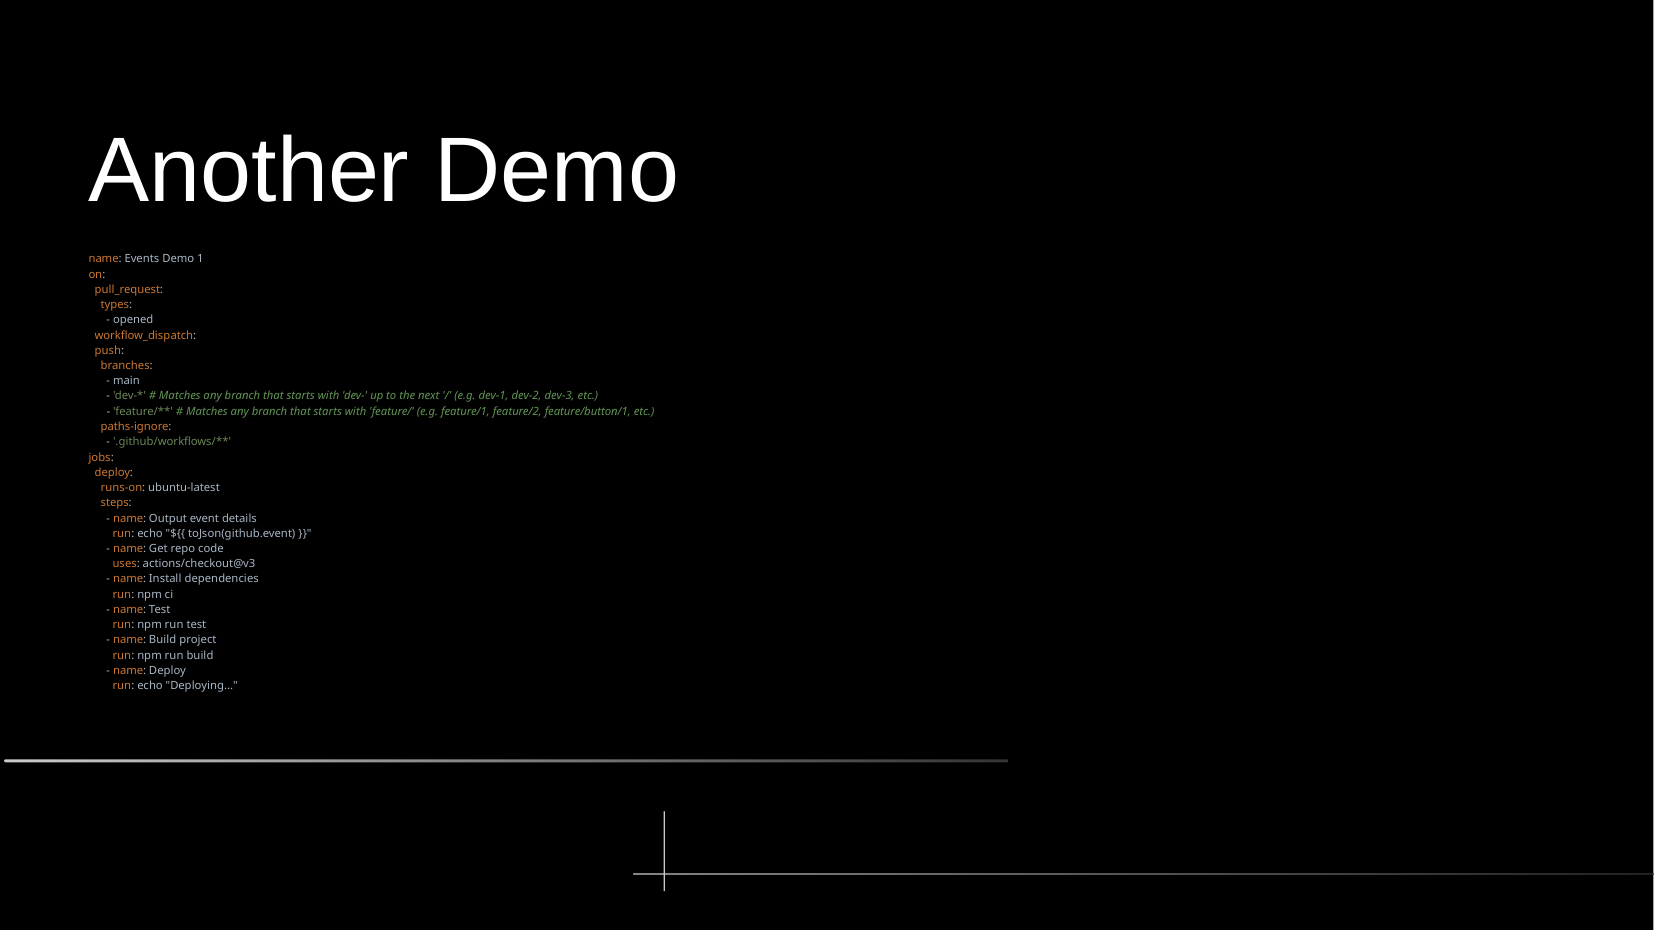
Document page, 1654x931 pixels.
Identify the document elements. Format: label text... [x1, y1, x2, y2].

title Another Demo [88, 88, 1565, 250]
list name: Events Demo 1 on: pull_request: types: - opened workflow_dispatch: push: branches: - main - 'dev-*' # Matches any branch that starts with 'dev-' up to the next '/' (e.g. dev-1, dev-2, dev-3, etc.) - 'feature/**' # Matches any branch that starts with 'feature/' (e.g. feature/1, feature/2, feature/button/1, etc.) paths-ignore: - '.github/workflows/**' jobs: deploy: runs-on: ubuntu-latest steps: - name: Output event details run: echo "${{ toJson(github.event) }}" - name: Get repo code uses: actions/checkout@v3 - name: Install dependencies run: npm ci - name: Test run: npm run test - name: Build project run: npm run build - name: Deploy run: echo "Deploying..." [88, 250, 1565, 709]
